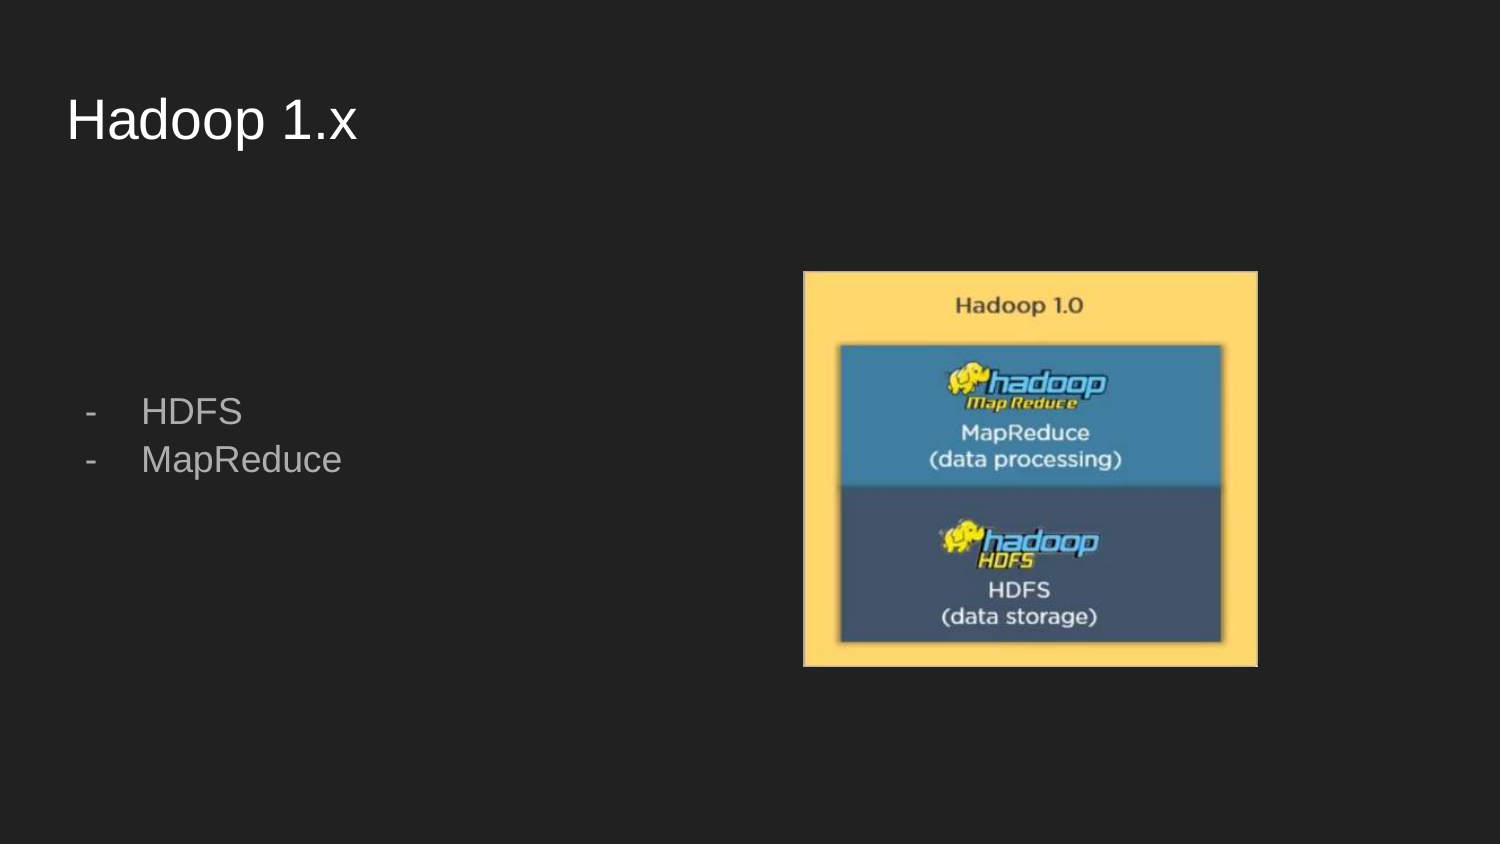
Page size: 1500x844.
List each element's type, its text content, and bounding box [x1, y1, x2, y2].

title Hadoop 1.x [51, 72, 1449, 167]
list HDFS MapReduce [51, 189, 599, 750]
picture [803, 271, 1258, 667]
